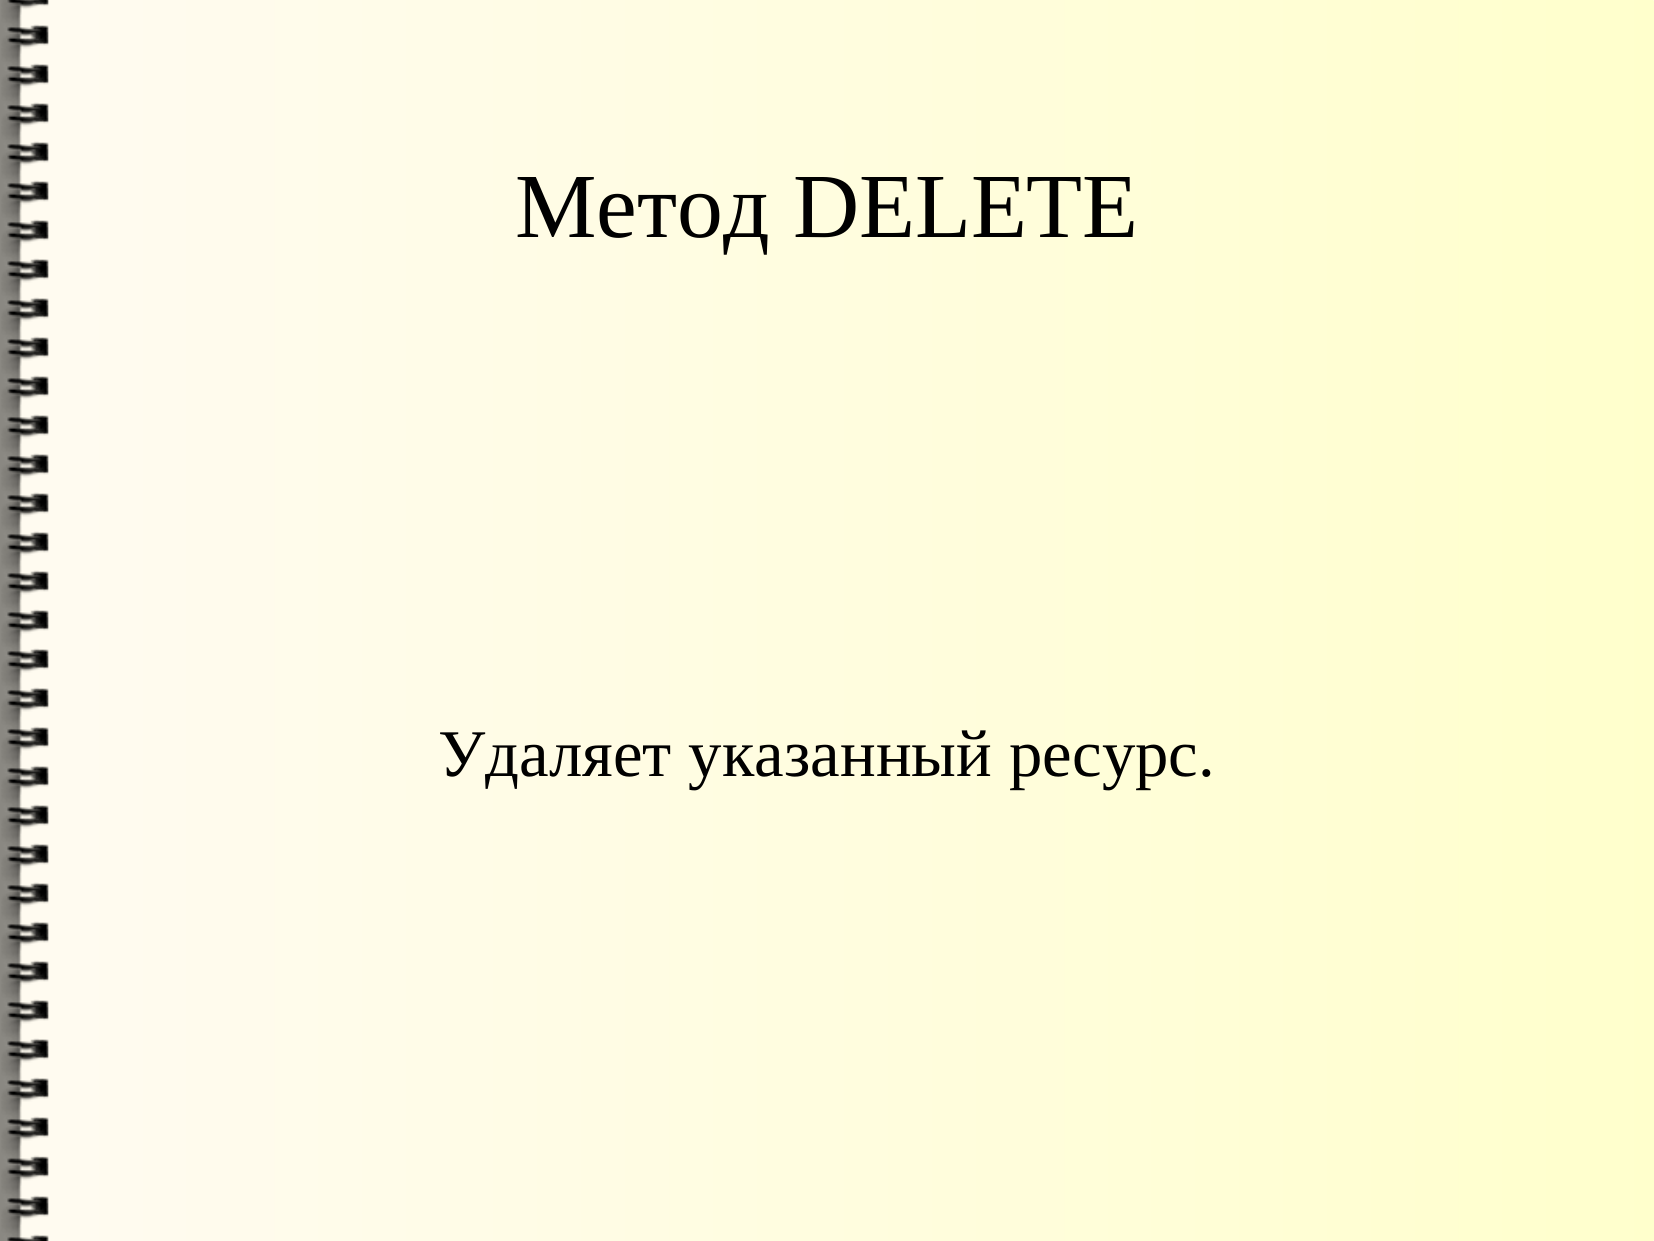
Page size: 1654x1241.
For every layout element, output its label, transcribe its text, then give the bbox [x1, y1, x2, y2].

title Метод DELETE [121, 102, 1534, 311]
picture [0, 0, 1654, 1241]
subtitle Удаляет указанный ресурс. [121, 344, 1534, 1164]
